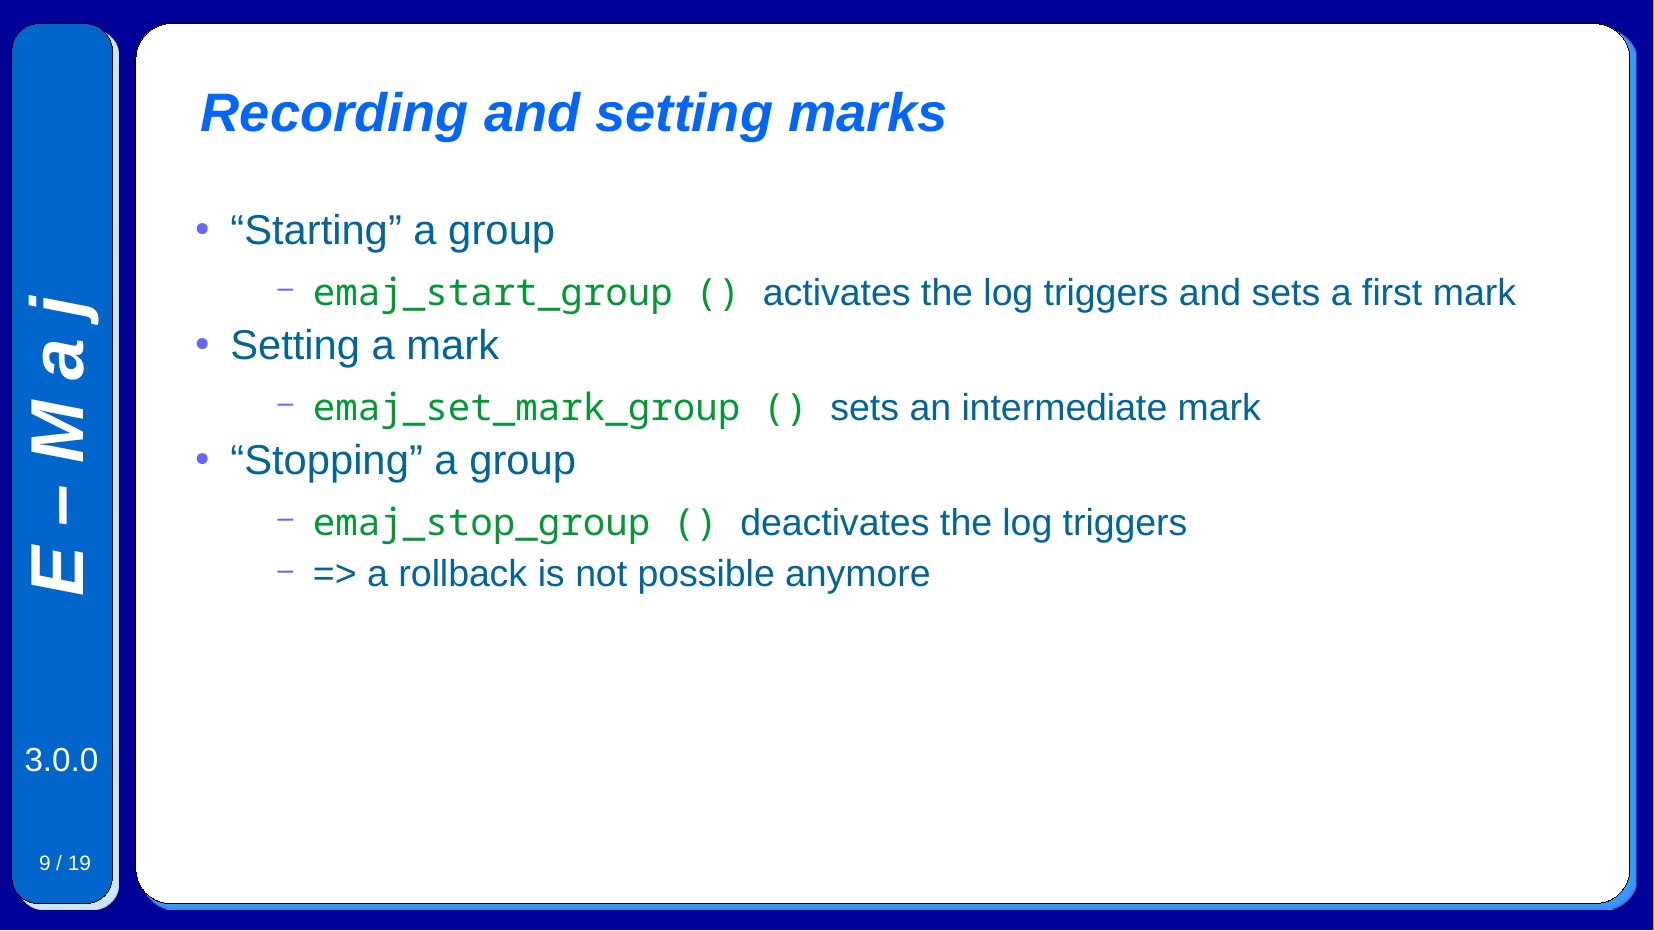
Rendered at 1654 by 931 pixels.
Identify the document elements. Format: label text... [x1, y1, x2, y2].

title Recording and setting marks [200, 34, 1575, 191]
list “Starting” a group emaj_start_group () activates the log triggers and sets a first mark Setting a mark emaj_set_mark_group () sets an intermediate mark “Stopping” a group emaj_stop_group () deactivates the log triggers => a rollback is not possible anymore [177, 206, 1587, 854]
